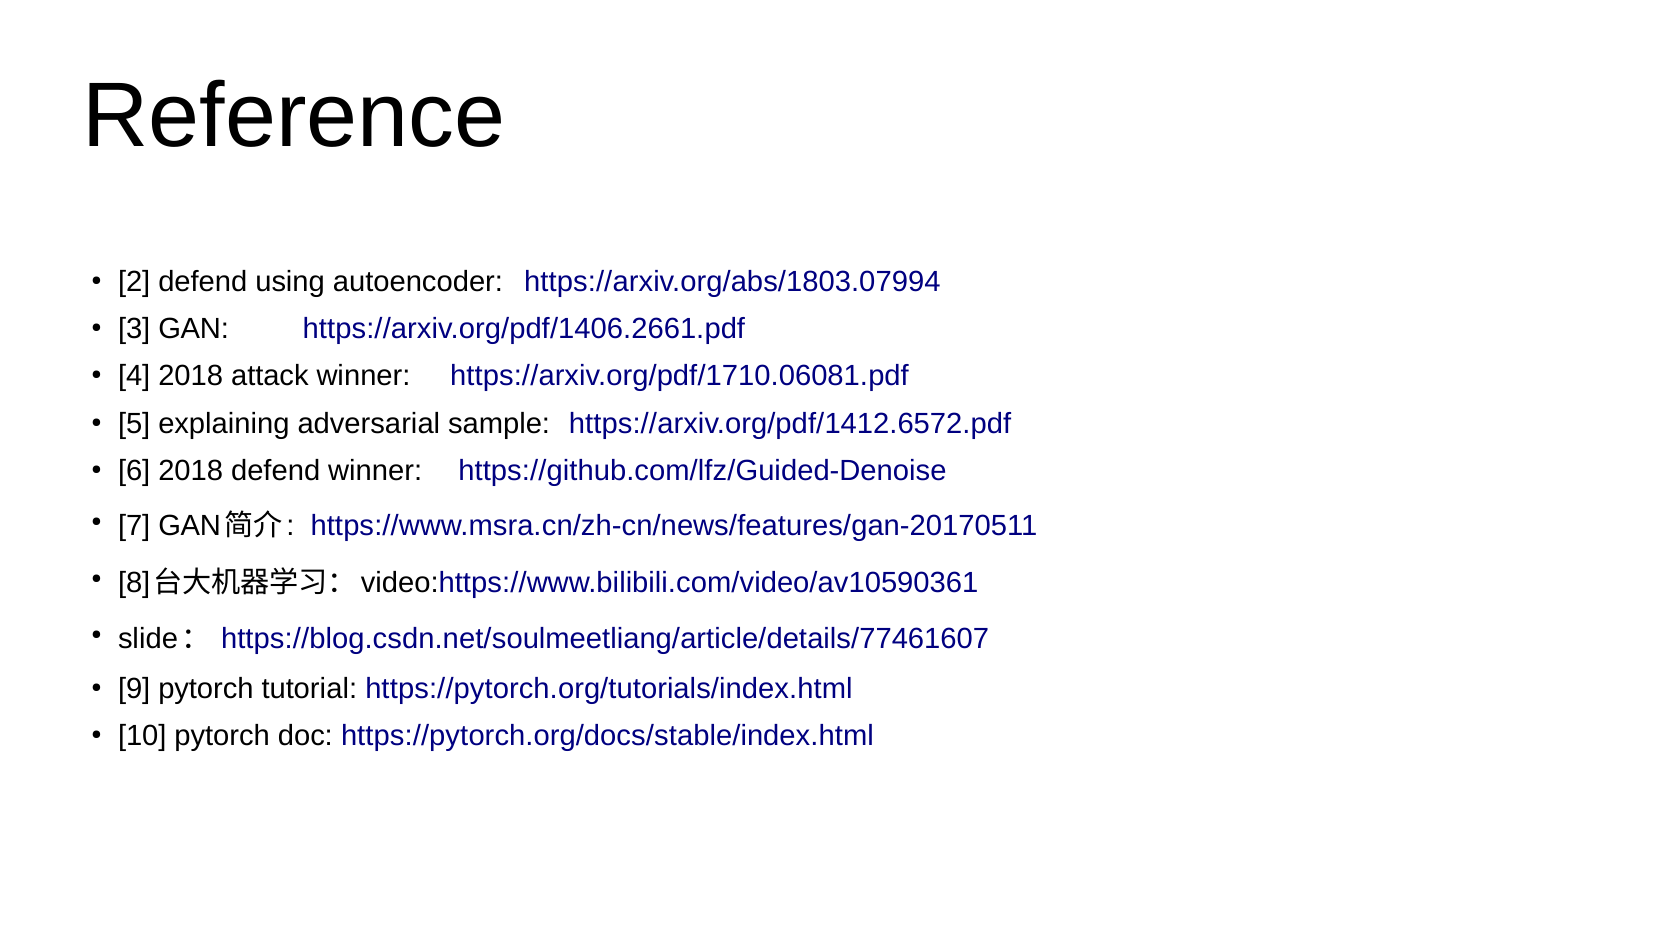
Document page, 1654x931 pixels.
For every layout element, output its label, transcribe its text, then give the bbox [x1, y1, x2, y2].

title Reference [82, 37, 1571, 193]
list [2] defend using autoencoder: https://arxiv.org/abs/1803.07994 [3] GAN: https://arxiv.org/pdf/1406.2661.pdf [4] 2018 attack winner: https://arxiv.org/pdf/1710.06081.pdf [5] explaining adversarial sample: https://arxiv.org/pdf/1412.6572.pdf [6] 2018 defend winner: https://github.com/lfz/Guided-Denoise [7] GAN简介: https://www.msra.cn/zh-cn/news/features/gan-20170511 [8]台大机器学习：video:https://www.bilibili.com/video/av10590361 slide： https://blog.csdn.net/soulmeetliang/article/details/77461607 [9] pytorch tutorial: https://pytorch.org/tutorials/index.html [10] pytorch doc: https://pytorch.org/docs/stable/index.html [82, 217, 1571, 758]
